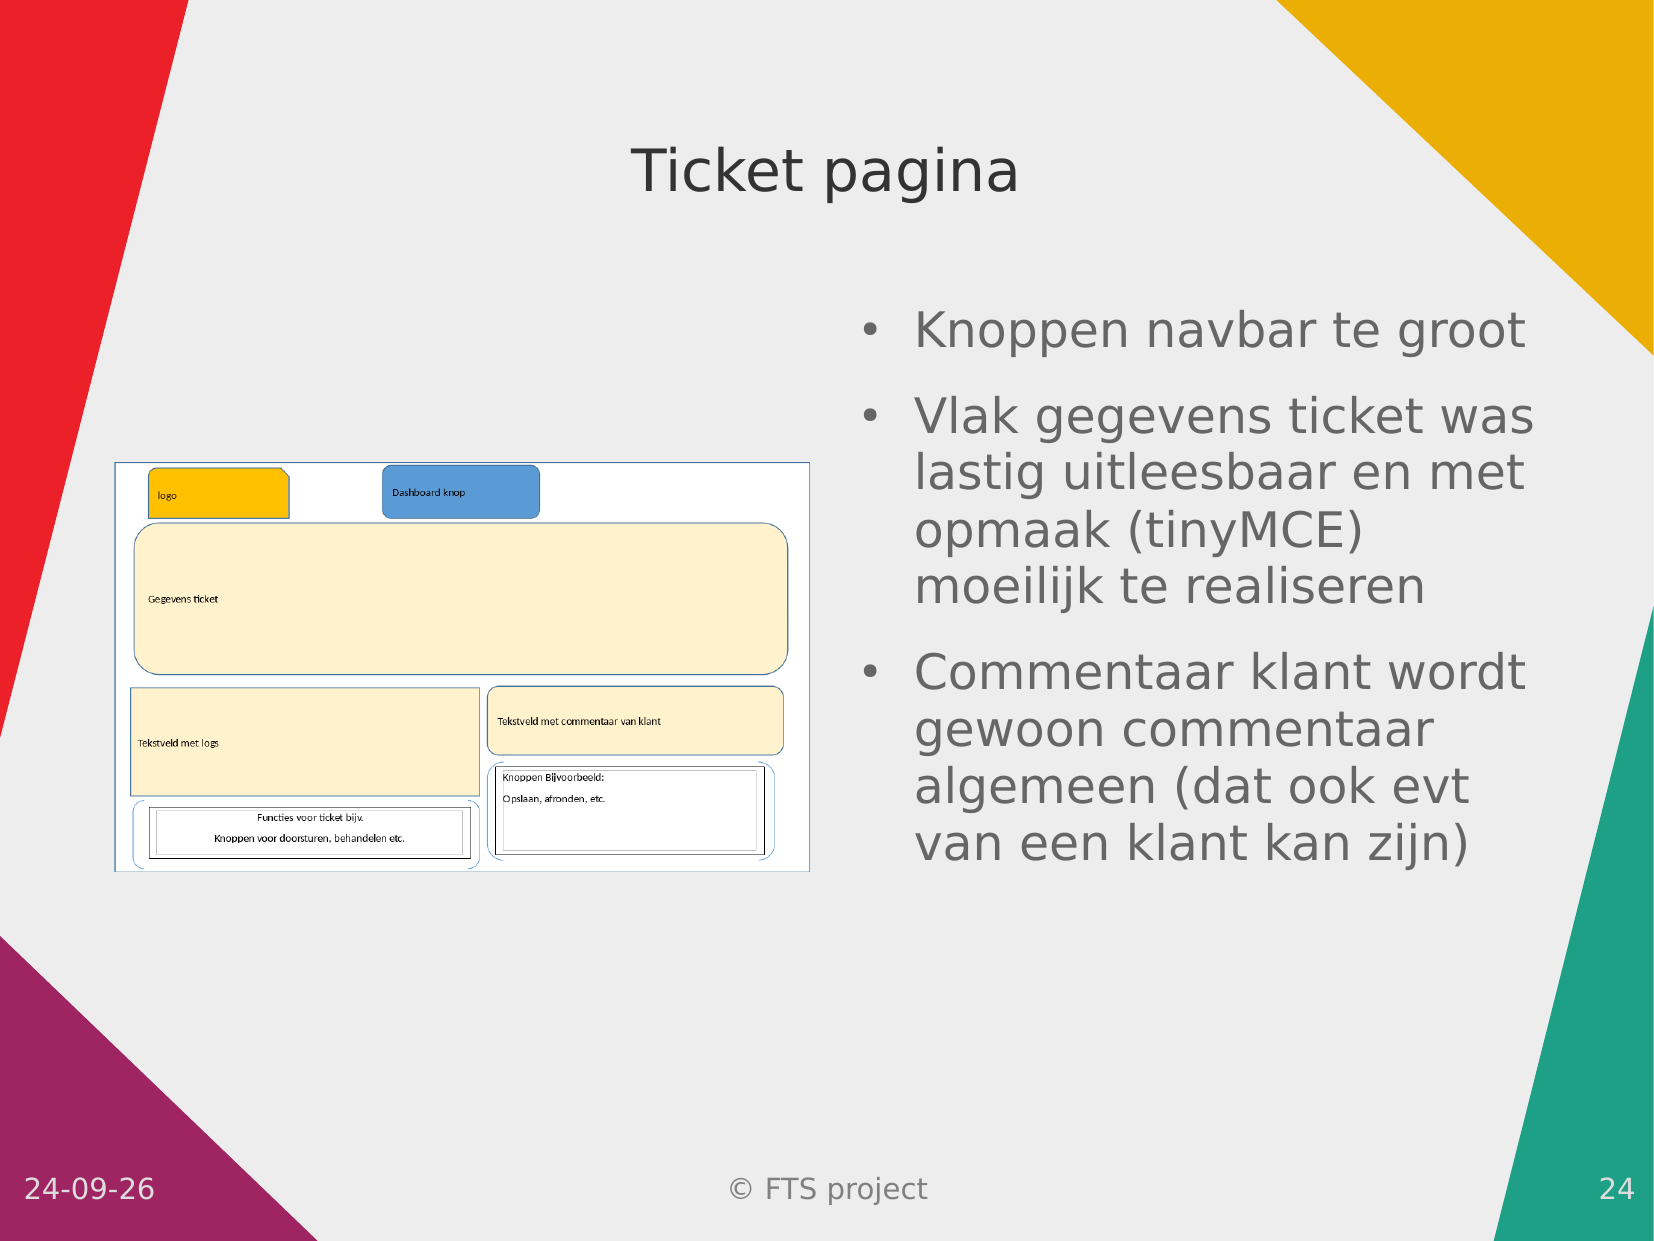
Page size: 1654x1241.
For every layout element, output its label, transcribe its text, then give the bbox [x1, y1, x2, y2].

list Knoppen navbar te groot Vlak gegevens ticket was lastig uitleesbaar en met opmaak (tinyMCE) moeilijk te realiseren Commentaar klant wordt gewoon commentaar algemeen (dat ook evt van een klant kan zijn) [844, 301, 1540, 1033]
picture [114, 462, 810, 873]
title Ticket pagina [114, 73, 1539, 270]
